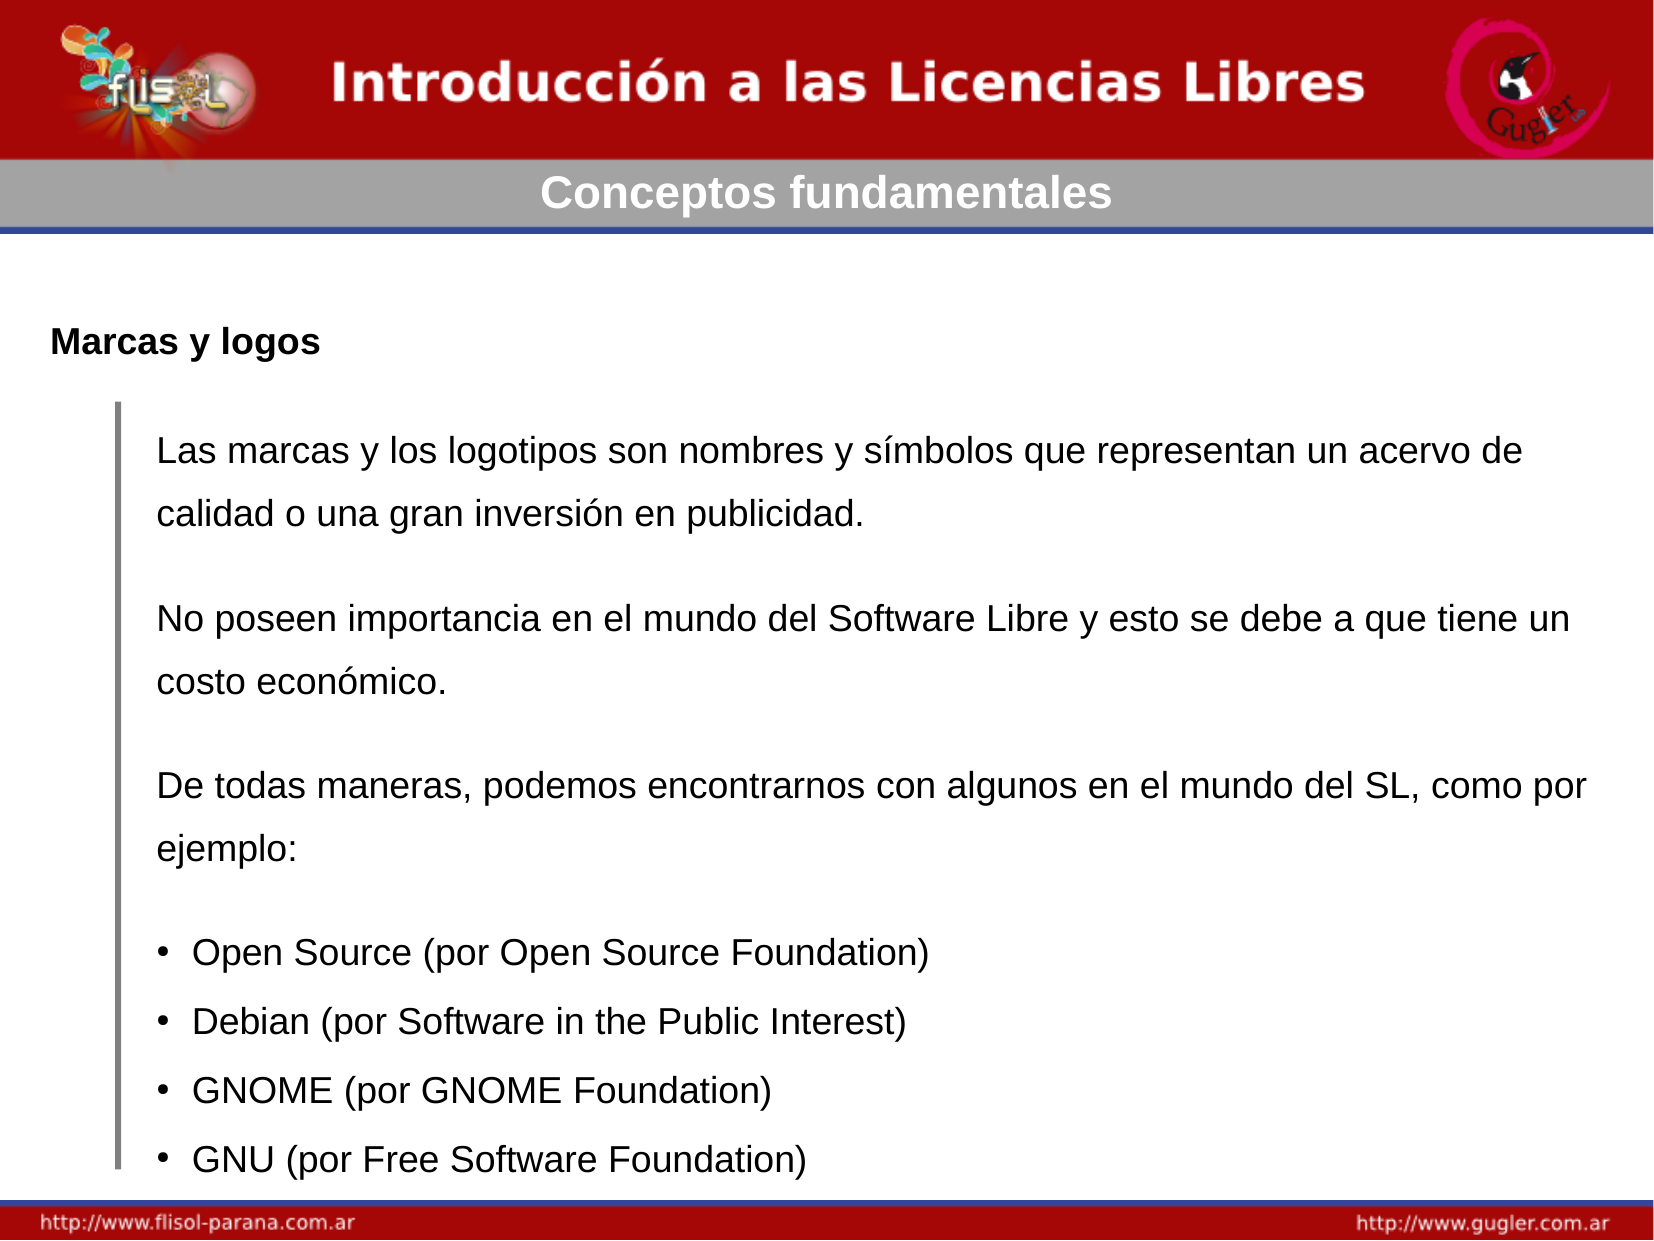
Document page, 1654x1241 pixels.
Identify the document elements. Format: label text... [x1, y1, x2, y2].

picture [0, 0, 1654, 159]
picture [0, 226, 1654, 234]
picture [0, 1200, 1654, 1241]
text_box Conceptos fundamentales [0, 159, 1654, 226]
text_box Las marcas y los logotipos son nombres y símbolos que representan un acervo de calidad o una gran inversión en publicidad. No poseen importancia en el mundo del Software Libre y esto se debe a que tiene un costo económico. De todas maneras, podemos encontrarnos con algunos en el mundo del SL, como por ejemplo: Open Source (por Open Source Foundation) Debian (por Software in the Public Interest) GNOME (por GNOME Foundation) GNU (por Free Software Foundation) [141, 401, 1630, 1167]
text_box Marcas y logos [35, 312, 1619, 370]
